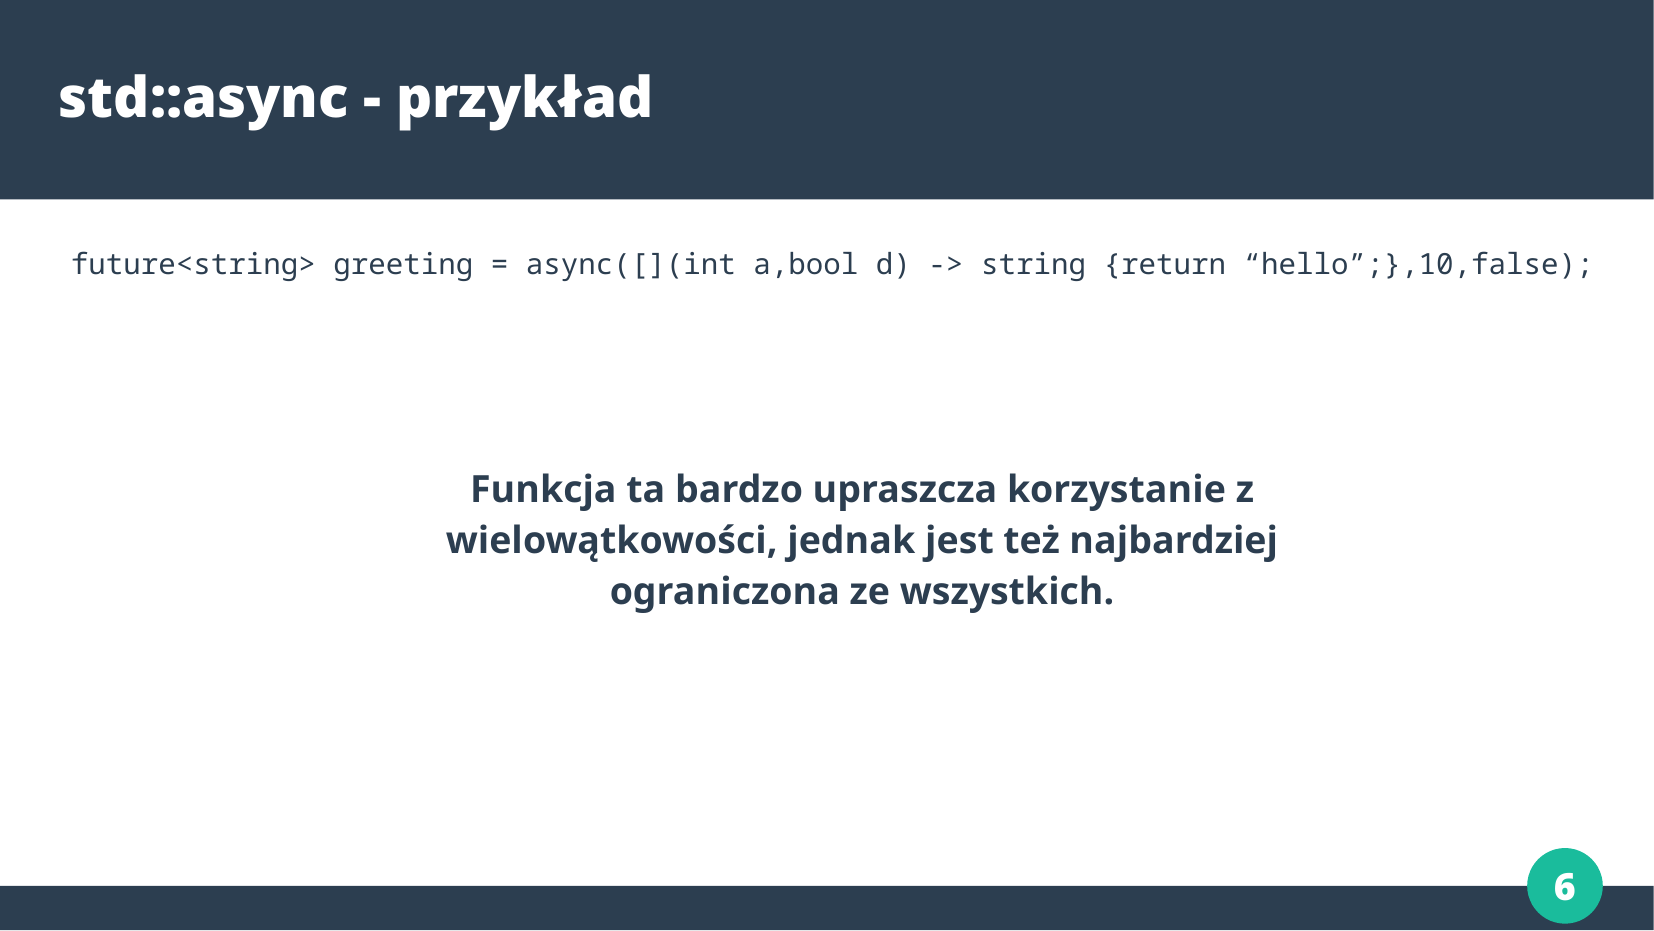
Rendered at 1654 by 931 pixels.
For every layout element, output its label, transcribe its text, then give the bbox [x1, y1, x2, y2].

title std::async - przykład [59, 37, 1595, 155]
list future<string> greeting = async([](int a,bool d) -> string {return “hello”;},10,false); [0, 243, 1651, 301]
text_box Funkcja ta bardzo upraszcza korzystanie z wielowątkowości, jednak jest też najbardziej ograniczona ze wszystkich. [375, 451, 1351, 627]
